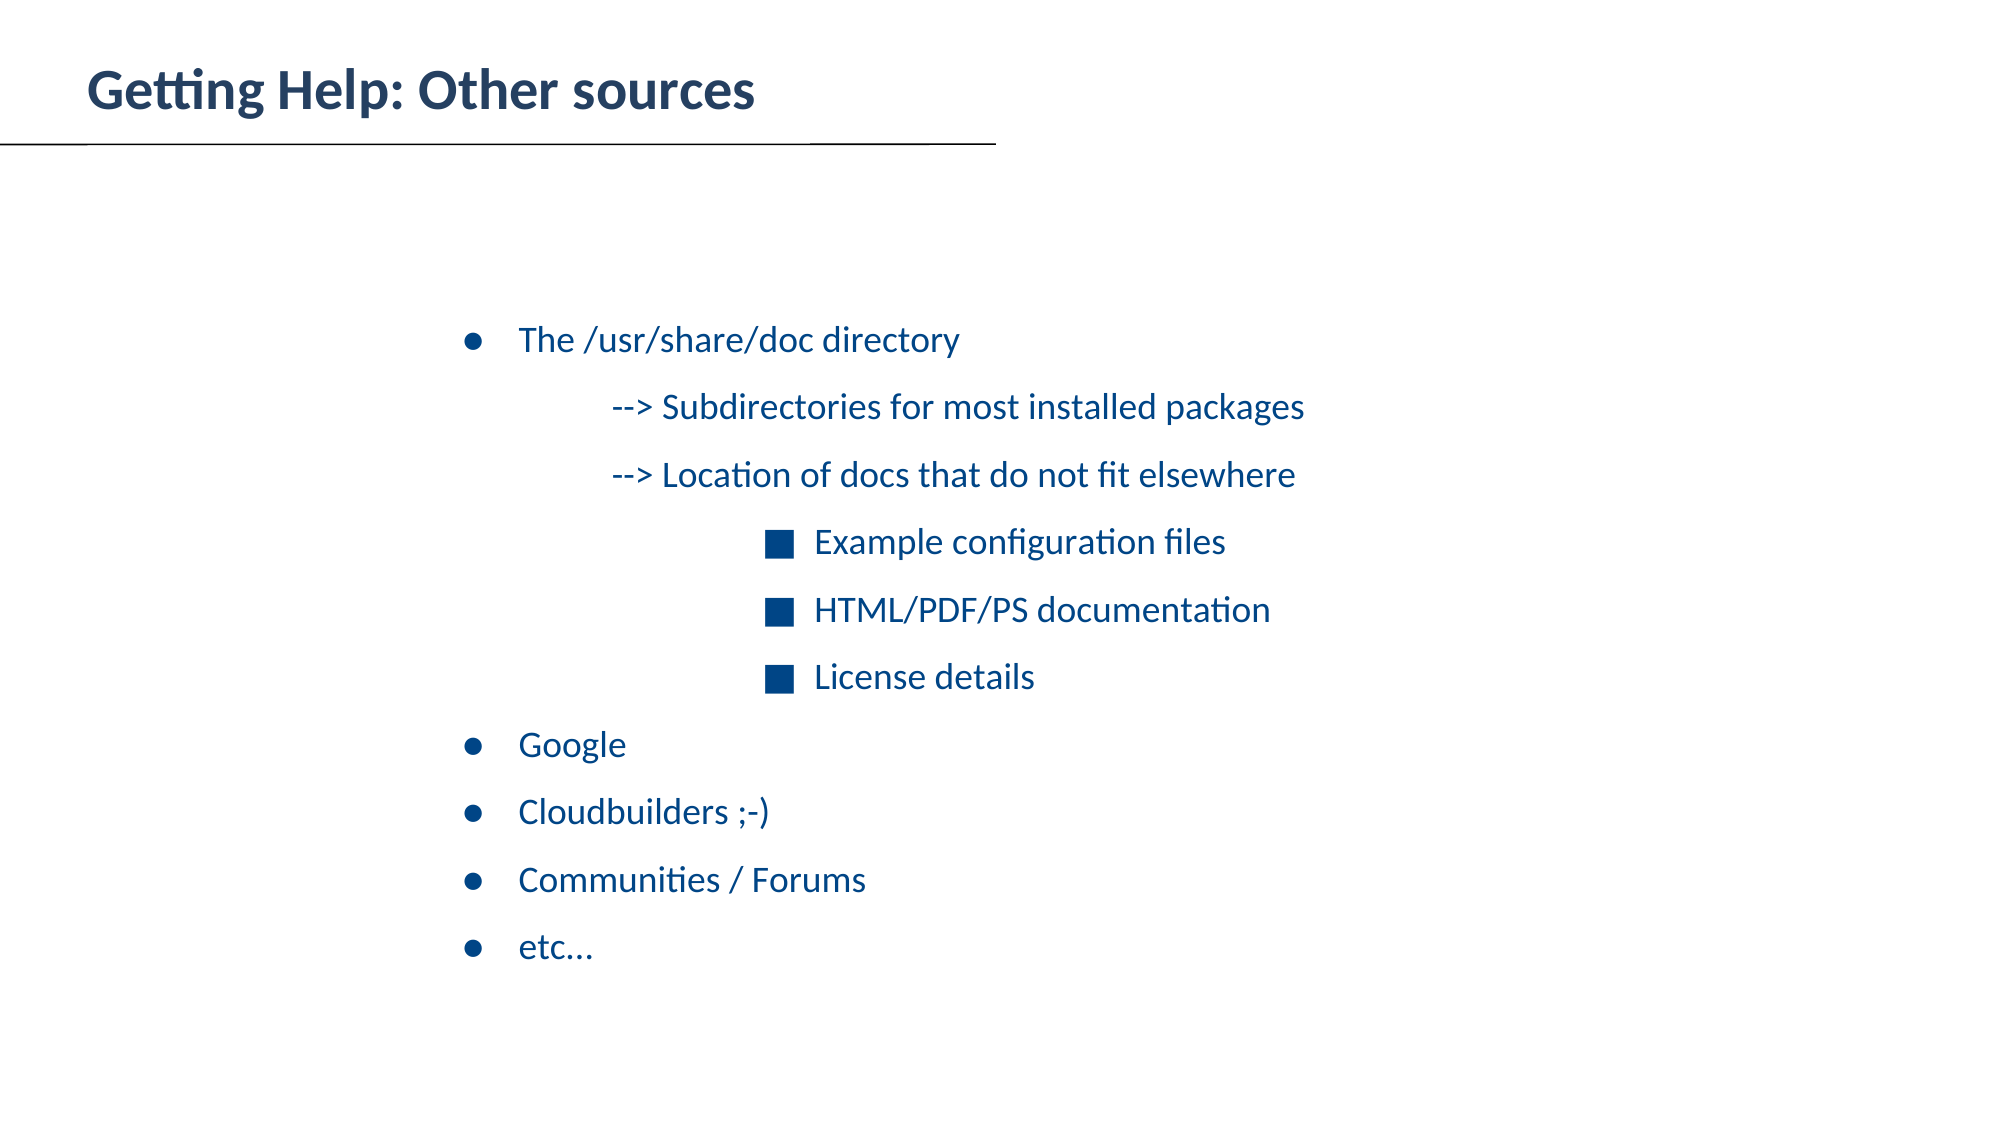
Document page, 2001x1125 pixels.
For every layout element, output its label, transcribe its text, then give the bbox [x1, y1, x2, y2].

text_box Getting Help: Other sources [72, 43, 1123, 129]
text_box ● The /usr/share/doc directory --> Subdirectories for most installed packages --> Location of docs that do not fit elsewhere ■ Example configuration files ■ HTML/PDF/PS documentation ■ License details ● Google ● Cloudbuilders ;-) ● Communities / Forums ● etc... [447, 284, 1179, 982]
